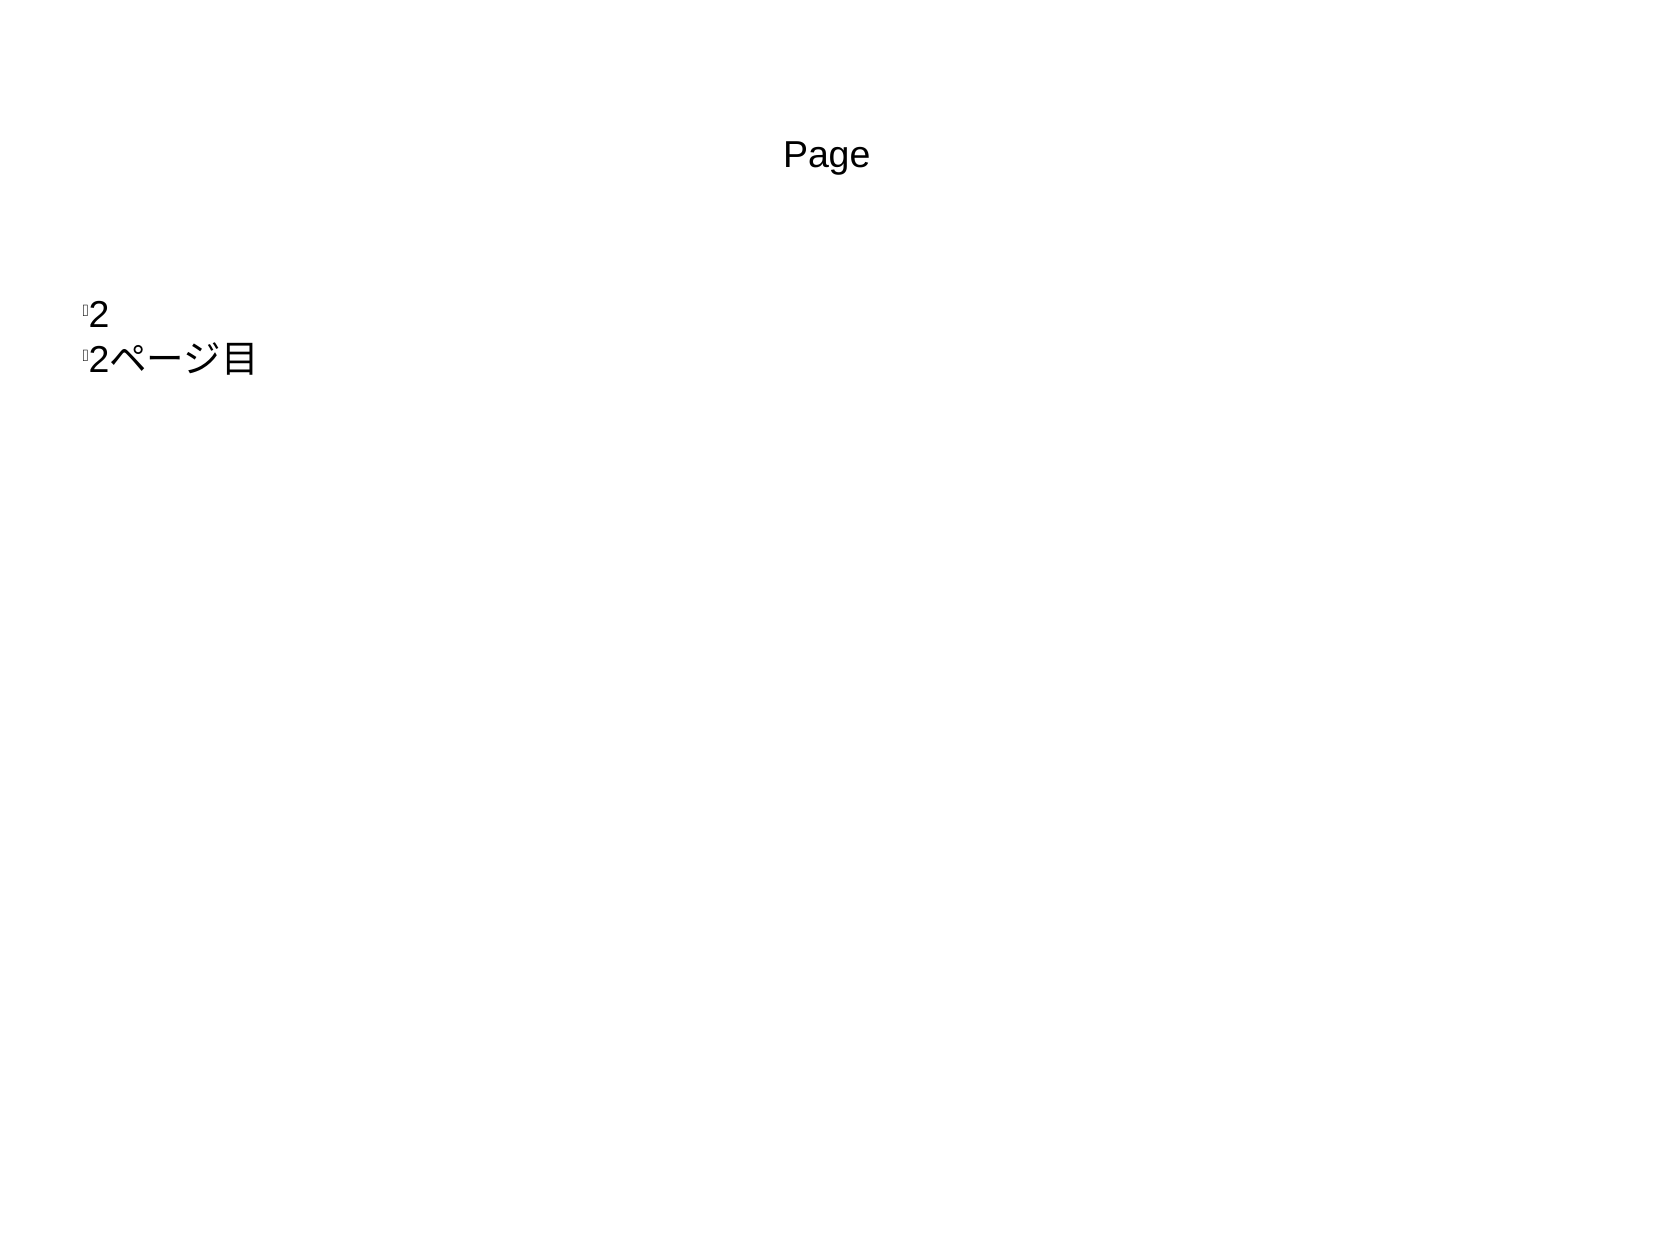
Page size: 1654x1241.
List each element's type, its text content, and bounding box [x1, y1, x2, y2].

text_box Page [82, 49, 1571, 257]
text_box 2 2ページ目 [82, 290, 1571, 1109]
